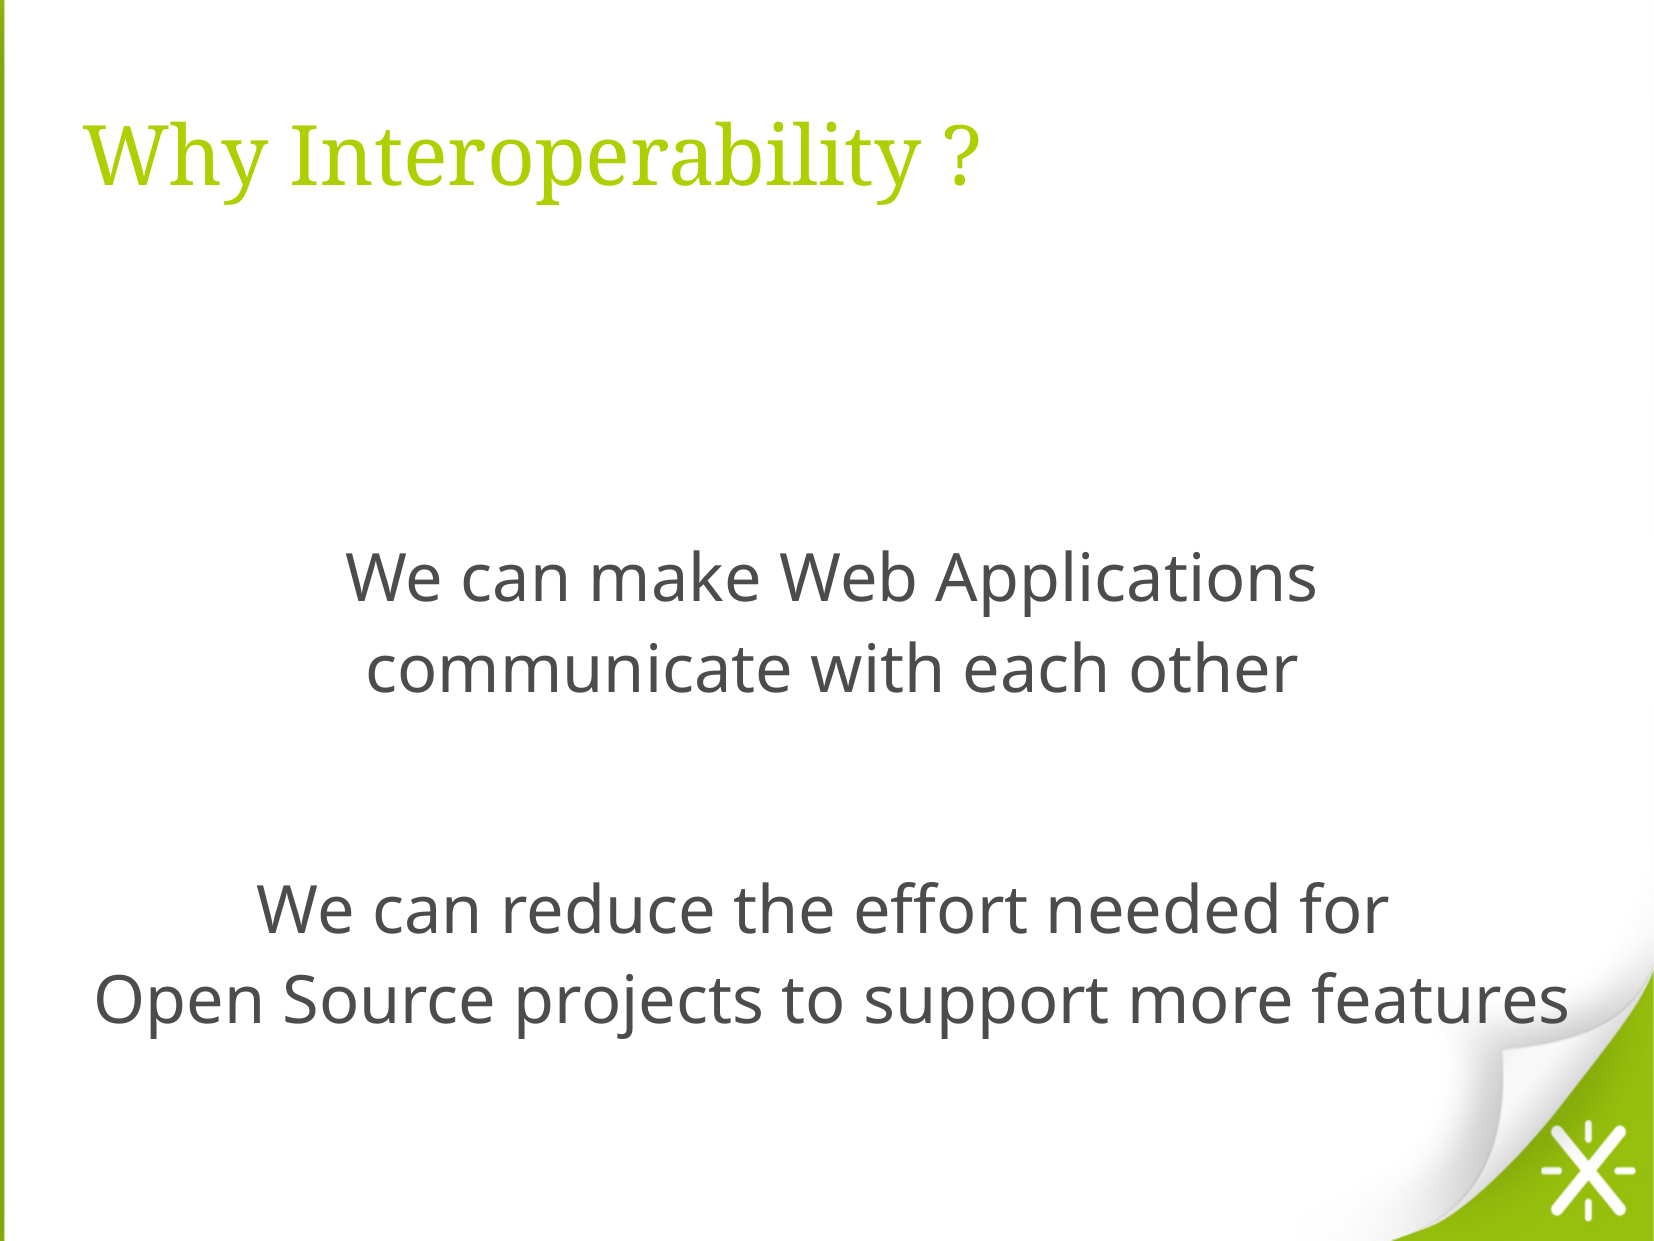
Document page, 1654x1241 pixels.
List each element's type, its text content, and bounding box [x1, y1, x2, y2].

picture [0, 0, 1654, 1241]
list We can make Web Applications communicate with each other We can reduce the effort needed for Open Source projects to support more features [82, 290, 1583, 1010]
title Why Interoperability ? [82, 49, 1571, 257]
